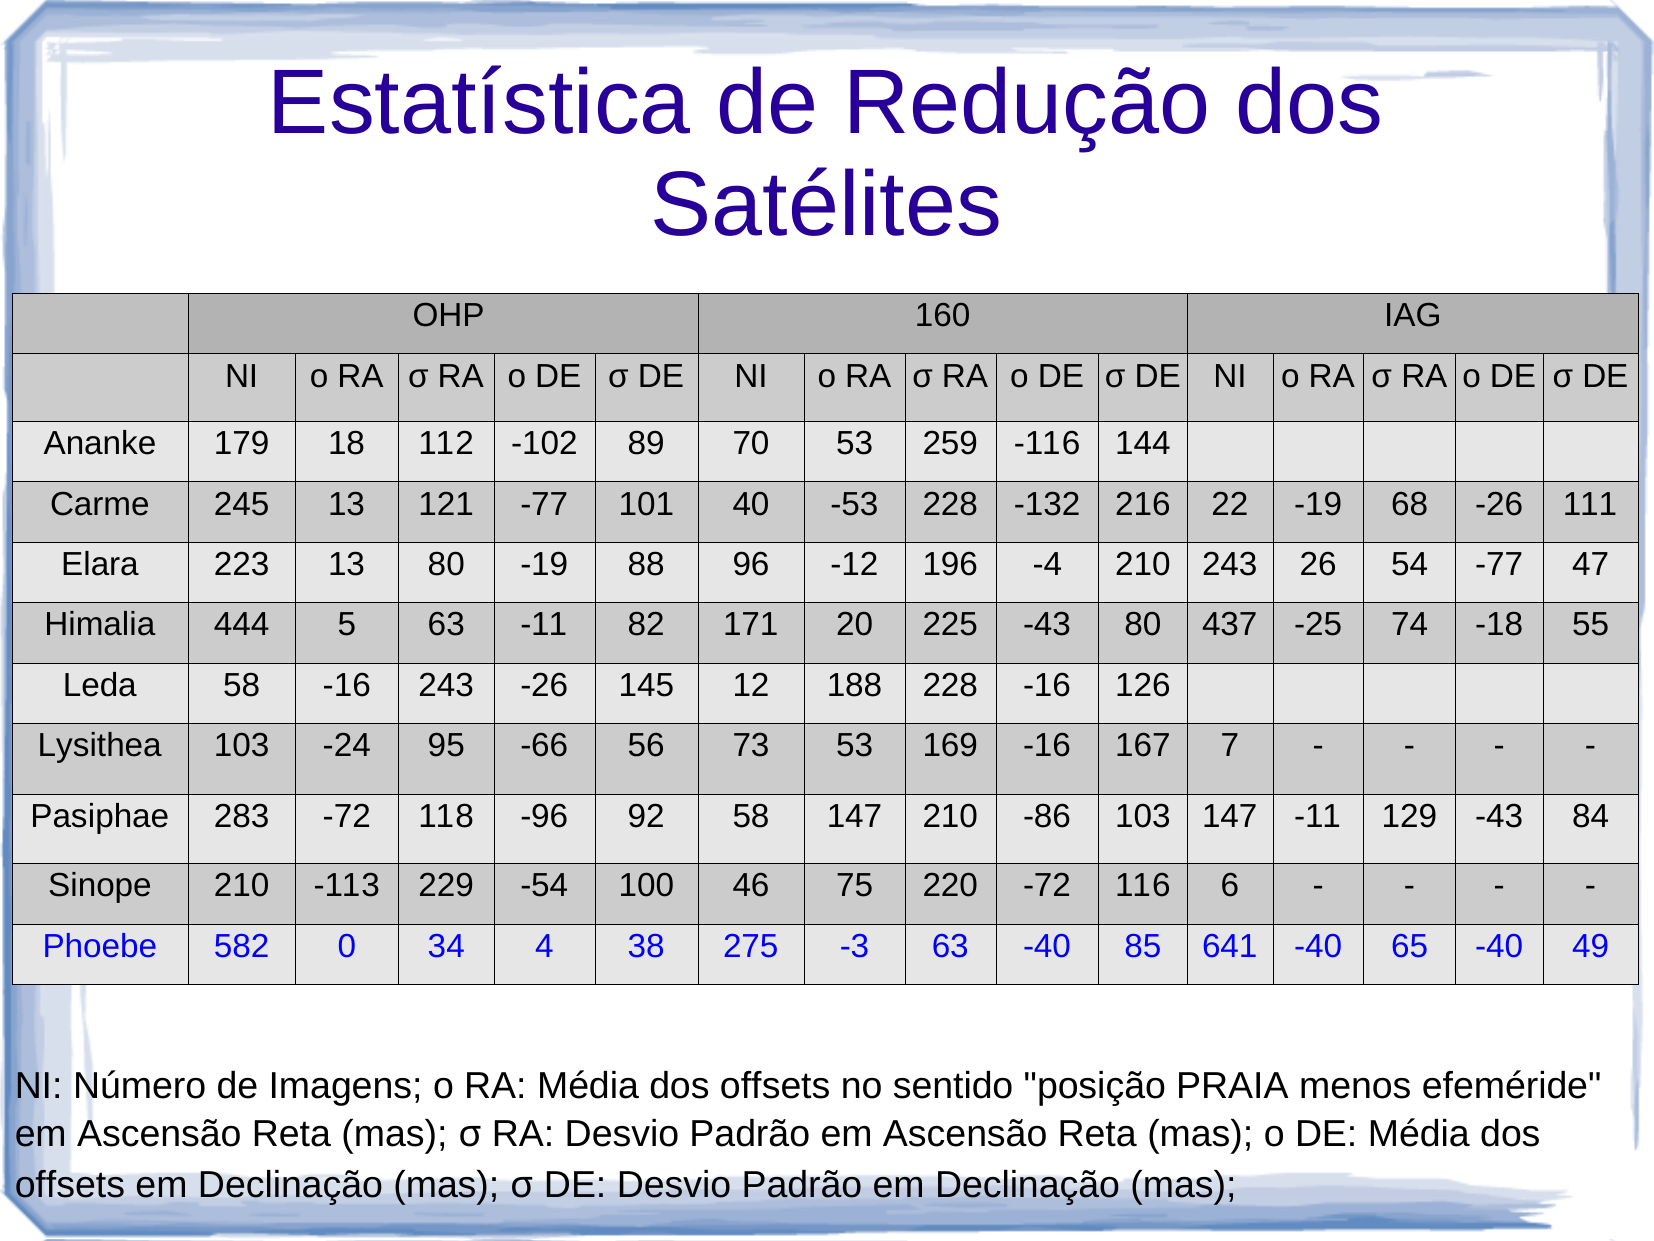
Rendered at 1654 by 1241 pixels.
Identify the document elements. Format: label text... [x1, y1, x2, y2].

table_cell -19 [1274, 482, 1363, 542]
picture [0, 1201, 1654, 1241]
table_cell -3 [805, 925, 905, 984]
table_cell 38 [596, 925, 698, 984]
table_cell 145 [596, 664, 698, 723]
table_cell 118 [399, 795, 494, 863]
table_cell 85 [1099, 925, 1187, 984]
table_cell 53 [805, 422, 905, 481]
table_cell 95 [399, 724, 494, 794]
table_cell -40 [1456, 925, 1543, 984]
table_cell -19 [495, 543, 595, 602]
table_cell - [1544, 724, 1638, 794]
table_cell o DE [1456, 354, 1543, 421]
table_cell -53 [805, 482, 905, 542]
table_cell -18 [1456, 603, 1543, 663]
table_cell σ RA [906, 354, 996, 421]
table_header 160 [699, 294, 1187, 353]
table_cell 73 [699, 724, 804, 794]
table_cell 56 [596, 724, 698, 794]
table_cell -40 [1274, 925, 1363, 984]
table_cell 70 [699, 422, 804, 481]
table_cell [1456, 422, 1543, 481]
table_cell -43 [997, 603, 1098, 663]
table_cell -54 [495, 864, 595, 924]
table_cell -96 [495, 795, 595, 863]
table_cell σ RA [1364, 354, 1455, 421]
table_cell 147 [805, 795, 905, 863]
table_cell 13 [296, 543, 398, 602]
table_cell -102 [495, 422, 595, 481]
table_cell 169 [906, 724, 996, 794]
table_cell - [1364, 864, 1455, 924]
picture [0, 0, 1654, 1057]
table_cell 283 [189, 795, 295, 863]
table_cell -116 [997, 422, 1098, 481]
table_cell Himalia [13, 603, 188, 663]
table_cell Carme [13, 482, 188, 542]
table_cell -25 [1274, 603, 1363, 663]
table_cell -26 [1456, 482, 1543, 542]
table_cell 75 [805, 864, 905, 924]
title Estatística de Redução dos Satélites [82, 49, 1571, 257]
table_cell [1364, 422, 1455, 481]
table_cell 444 [189, 603, 295, 663]
table_cell - [1544, 864, 1638, 924]
table_cell 80 [399, 543, 494, 602]
table_cell 245 [189, 482, 295, 542]
table_cell 74 [1364, 603, 1455, 663]
table_cell 7 [1188, 724, 1273, 794]
table_cell [1188, 422, 1273, 481]
table_cell 54 [1364, 543, 1455, 602]
table_cell - [1274, 724, 1363, 794]
table_cell 58 [699, 795, 804, 863]
table_cell [1456, 664, 1543, 723]
table_cell 196 [906, 543, 996, 602]
table_cell 582 [189, 925, 295, 984]
table_cell -72 [997, 864, 1098, 924]
table_cell 63 [906, 925, 996, 984]
table_cell 103 [1099, 795, 1187, 863]
table_cell -77 [1456, 543, 1543, 602]
table_cell 82 [596, 603, 698, 663]
table_cell 243 [1188, 543, 1273, 602]
table_cell NI [189, 354, 295, 421]
table_cell 179 [189, 422, 295, 481]
table_cell 40 [699, 482, 804, 542]
table_cell 229 [399, 864, 494, 924]
table_cell 100 [596, 864, 698, 924]
table_cell -43 [1456, 795, 1543, 863]
table_cell 147 [1188, 795, 1273, 863]
table_header OHP [189, 294, 698, 353]
table_cell o DE [997, 354, 1098, 421]
table_header IAG [1188, 294, 1638, 353]
table_cell 243 [399, 664, 494, 723]
table_cell -12 [805, 543, 905, 602]
table_cell 144 [1099, 422, 1187, 481]
table_cell 49 [1544, 925, 1638, 984]
table_cell 26 [1274, 543, 1363, 602]
table_cell -86 [997, 795, 1098, 863]
table_cell 13 [296, 482, 398, 542]
table_cell 47 [1544, 543, 1638, 602]
table_cell -16 [296, 664, 398, 723]
table_cell -26 [495, 664, 595, 723]
table_cell 55 [1544, 603, 1638, 663]
table_cell -113 [296, 864, 398, 924]
table_cell Elara [13, 543, 188, 602]
table_cell 6 [1188, 864, 1273, 924]
table_cell - [1456, 864, 1543, 924]
table_cell 22 [1188, 482, 1273, 542]
table_header [13, 294, 188, 353]
table_cell 89 [596, 422, 698, 481]
table_cell Leda [13, 664, 188, 723]
table_cell Lysithea [13, 724, 188, 794]
table_cell -11 [1274, 795, 1363, 863]
table_cell 210 [1099, 543, 1187, 602]
table_cell 223 [189, 543, 295, 602]
table_cell -24 [296, 724, 398, 794]
table_cell 437 [1188, 603, 1273, 663]
table_cell 210 [189, 864, 295, 924]
table_cell Pasiphae [13, 795, 188, 863]
table_cell 58 [189, 664, 295, 723]
table_cell 80 [1099, 603, 1187, 663]
table_cell 641 [1188, 925, 1273, 984]
table_cell 259 [906, 422, 996, 481]
table_cell [1544, 664, 1638, 723]
table_cell σ DE [1099, 354, 1187, 421]
table_cell -40 [997, 925, 1098, 984]
table_cell 18 [296, 422, 398, 481]
table_cell -11 [495, 603, 595, 663]
table_cell [1274, 664, 1363, 723]
table_cell 103 [189, 724, 295, 794]
table_cell -16 [997, 664, 1098, 723]
table_cell o RA [1274, 354, 1363, 421]
table_cell [13, 354, 188, 421]
table_cell Sinope [13, 864, 188, 924]
table_cell 228 [906, 664, 996, 723]
table_cell 171 [699, 603, 804, 663]
table_cell 116 [1099, 864, 1187, 924]
table_cell σ DE [596, 354, 698, 421]
text_box NI: Número de Imagens; o RA: Média dos offsets no sentido "posição PRAIA menos efeméride" em Ascensão Reta (mas); σ RA: Desvio Padrão em Ascensão Reta (mas); o DE: Média dos offsets em Declinação (mas); σ DE: Desvio Padrão em Declinação (mas); [0, 1057, 1654, 1201]
table_cell 275 [699, 925, 804, 984]
table_cell 84 [1544, 795, 1638, 863]
table_cell [1544, 422, 1638, 481]
table_cell -132 [997, 482, 1098, 542]
table_cell 228 [906, 482, 996, 542]
table_cell -16 [997, 724, 1098, 794]
table_cell 68 [1364, 482, 1455, 542]
table_cell 112 [399, 422, 494, 481]
table_cell o RA [296, 354, 398, 421]
table_cell 0 [296, 925, 398, 984]
table_cell 88 [596, 543, 698, 602]
table_cell -66 [495, 724, 595, 794]
table_cell - [1364, 724, 1455, 794]
table_cell σ RA [399, 354, 494, 421]
table_cell NI [1188, 354, 1273, 421]
table_cell Phoebe [13, 925, 188, 984]
table_cell 121 [399, 482, 494, 542]
table_cell -77 [495, 482, 595, 542]
table_cell 220 [906, 864, 996, 924]
table_cell o DE [495, 354, 595, 421]
table_cell 96 [699, 543, 804, 602]
table_cell -4 [997, 543, 1098, 602]
table_cell 46 [699, 864, 804, 924]
table_cell 92 [596, 795, 698, 863]
table_cell 12 [699, 664, 804, 723]
table_cell [1188, 664, 1273, 723]
table_cell 126 [1099, 664, 1187, 723]
table_cell [1364, 664, 1455, 723]
table_cell 216 [1099, 482, 1187, 542]
table_cell -72 [296, 795, 398, 863]
table_cell [1274, 422, 1363, 481]
table_cell 129 [1364, 795, 1455, 863]
table_cell - [1456, 724, 1543, 794]
table_cell 111 [1544, 482, 1638, 542]
table_cell 101 [596, 482, 698, 542]
table_cell 167 [1099, 724, 1187, 794]
table_cell 53 [805, 724, 905, 794]
table_cell 5 [296, 603, 398, 663]
table_cell 225 [906, 603, 996, 663]
table_cell 63 [399, 603, 494, 663]
table_cell 188 [805, 664, 905, 723]
table_cell 210 [906, 795, 996, 863]
table_cell Ananke [13, 422, 188, 481]
table_cell NI [699, 354, 804, 421]
table_cell o RA [805, 354, 905, 421]
table_cell 20 [805, 603, 905, 663]
table_cell 34 [399, 925, 494, 984]
table_cell 65 [1364, 925, 1455, 984]
table_cell - [1274, 864, 1363, 924]
table_cell 4 [495, 925, 595, 984]
table_cell σ DE [1544, 354, 1638, 421]
